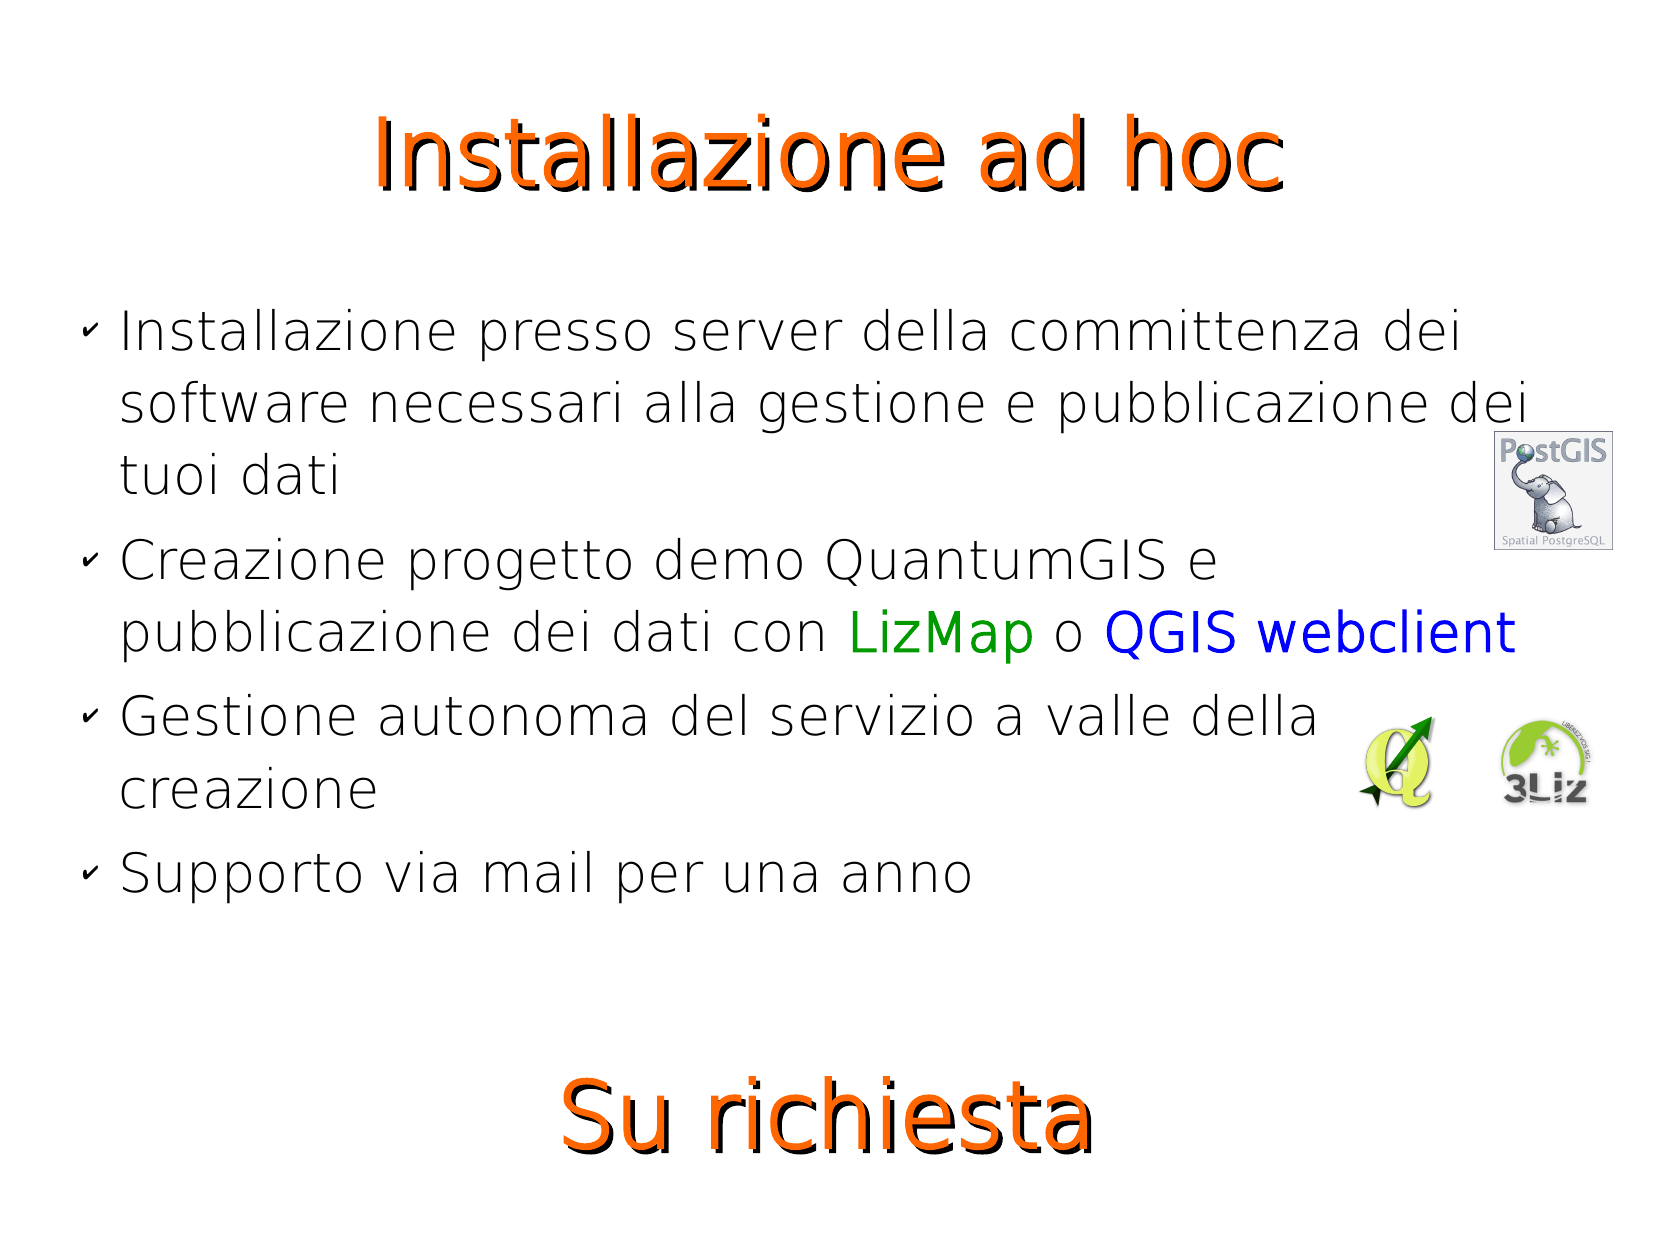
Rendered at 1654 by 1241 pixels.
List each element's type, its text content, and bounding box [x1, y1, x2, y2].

picture [1498, 714, 1595, 811]
title Su richiesta [82, 1012, 1571, 1220]
picture [1351, 714, 1447, 811]
picture [1494, 431, 1613, 550]
title Installazione ad hoc [82, 49, 1571, 257]
subtitle Installazione presso server della committenza dei software necessari alla gestione e pubblicazione dei tuoi dati Creazione progetto demo QuantumGIS e pubblicazione dei dati con LizMap o QGIS webclient Gestione autonoma del servizio a valle della creazione Supporto via mail per una anno [82, 290, 1571, 1010]
